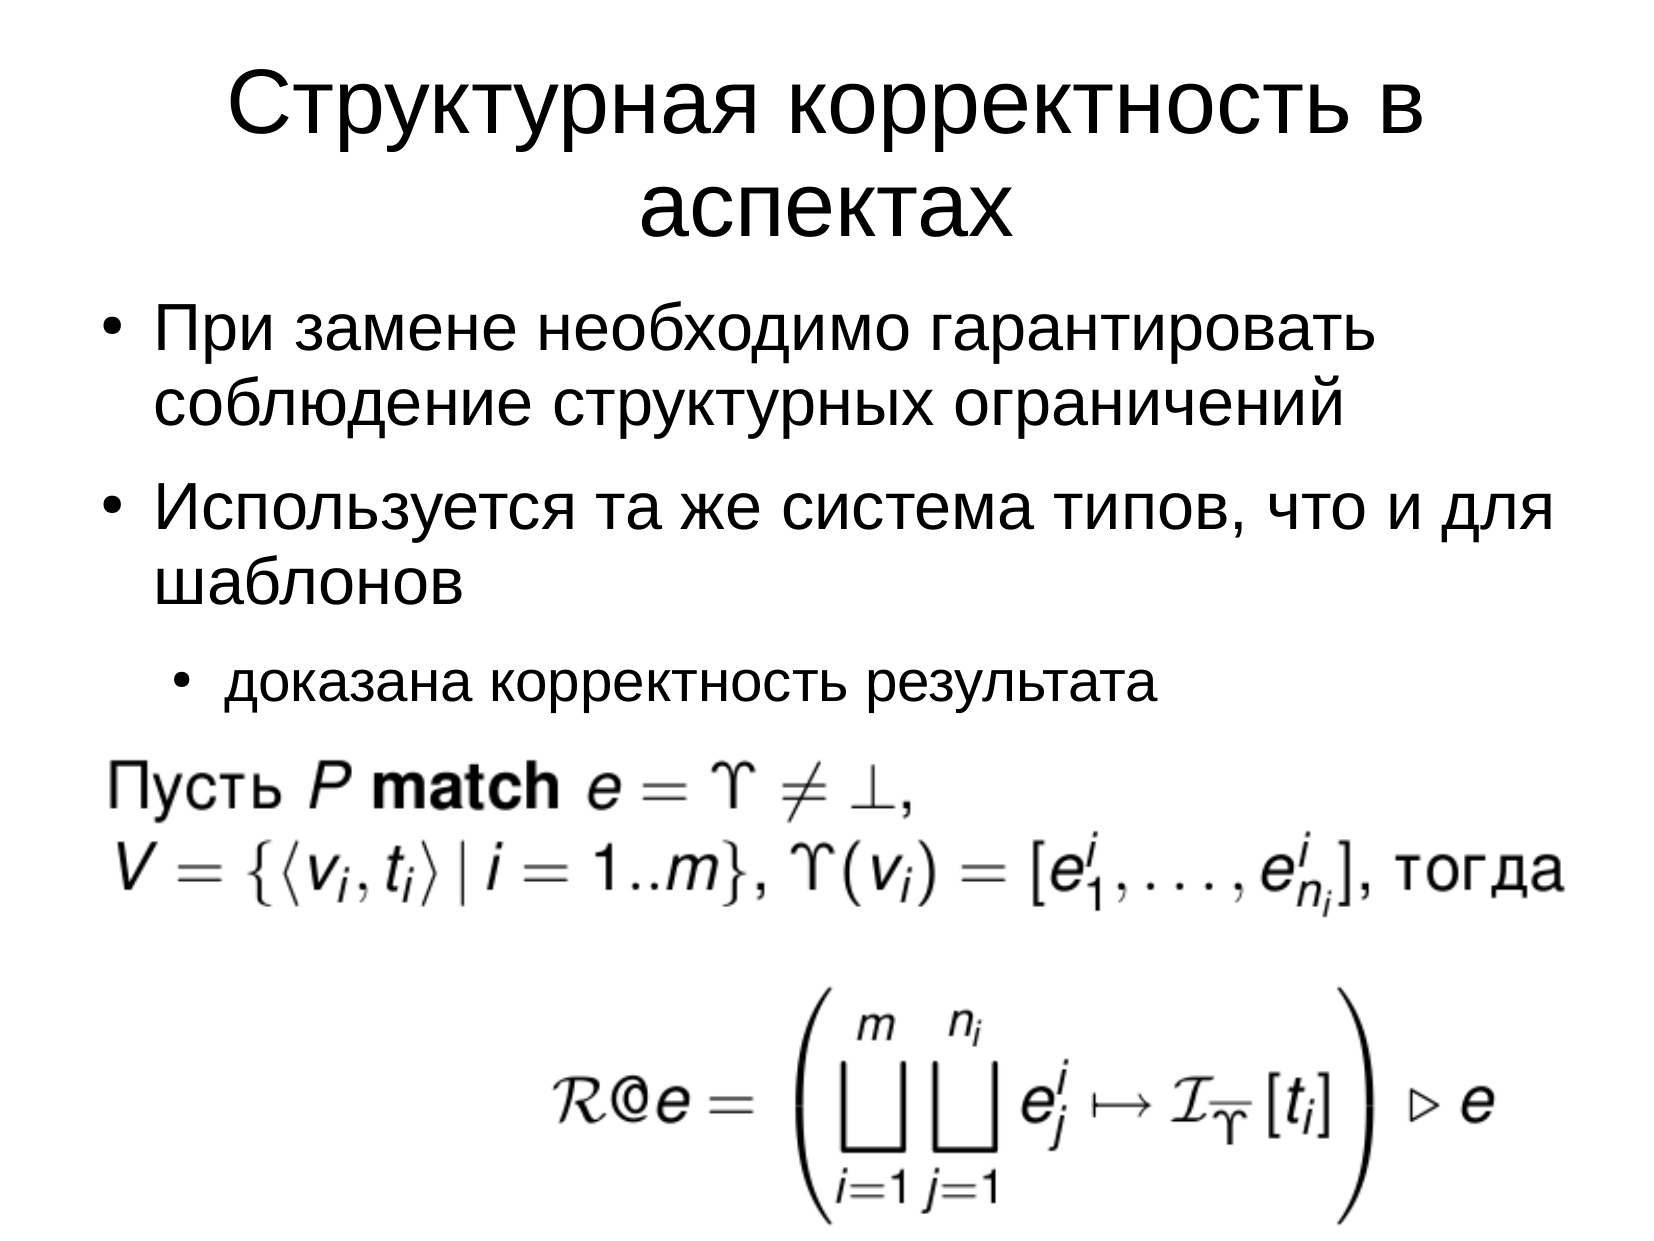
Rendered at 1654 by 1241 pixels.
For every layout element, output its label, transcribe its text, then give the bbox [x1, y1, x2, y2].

picture [81, 742, 1611, 1237]
list При замене необходимо гарантировать соблюдение структурных ограничений Используется та же система типов, что и для шаблонов доказана корректность результата [82, 290, 1571, 742]
title Структурная корректность в аспектах [82, 50, 1571, 256]
